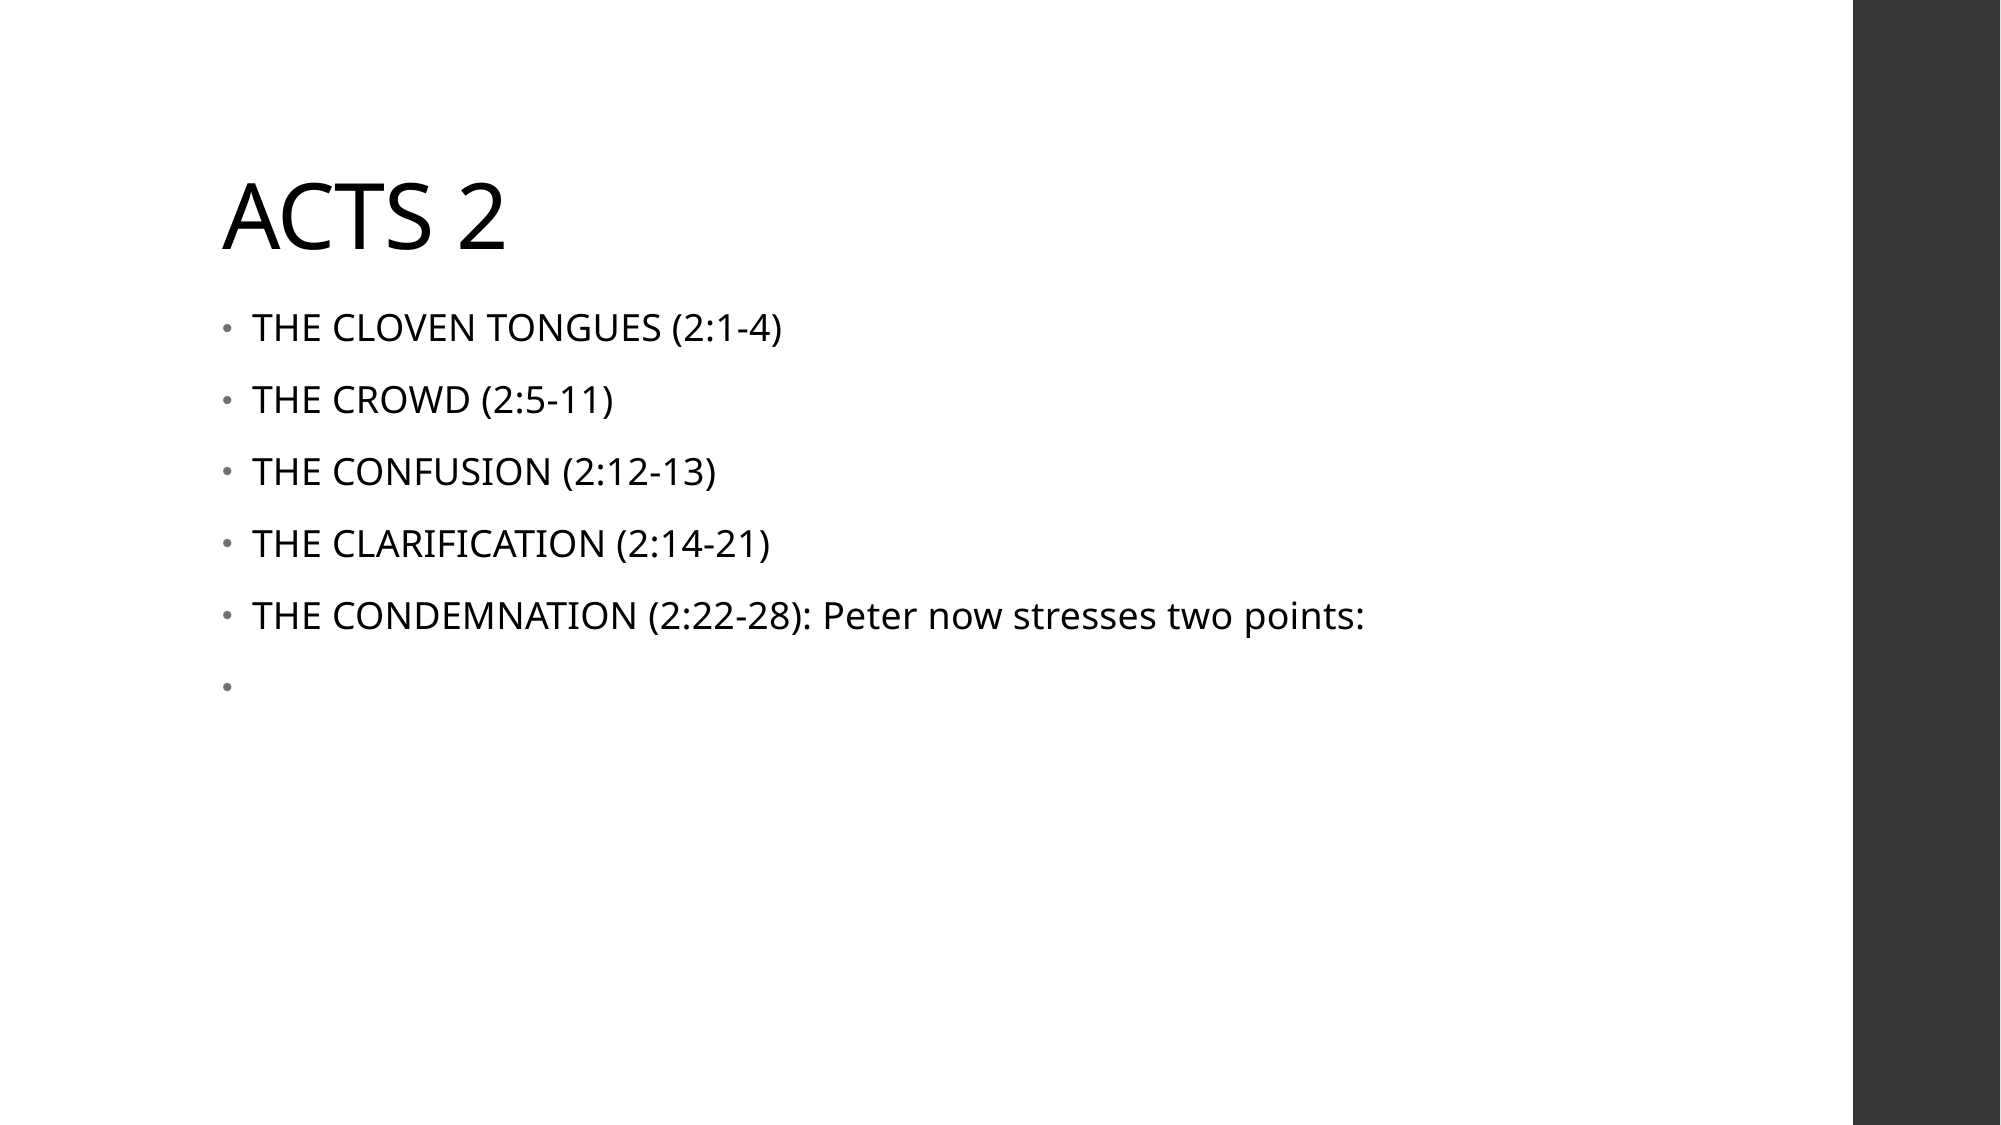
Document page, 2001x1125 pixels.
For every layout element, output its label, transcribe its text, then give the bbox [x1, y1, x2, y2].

list THE CLOVEN TONGUES (2:1-4) THE CROWD (2:5-11) THE CONFUSION (2:12-13) THE CLARIFICATION (2:14-21) THE CONDEMNATION (2:22-28): Peter now stresses two points: [206, 299, 1617, 1014]
title ACTS 2 [206, 60, 1797, 278]
